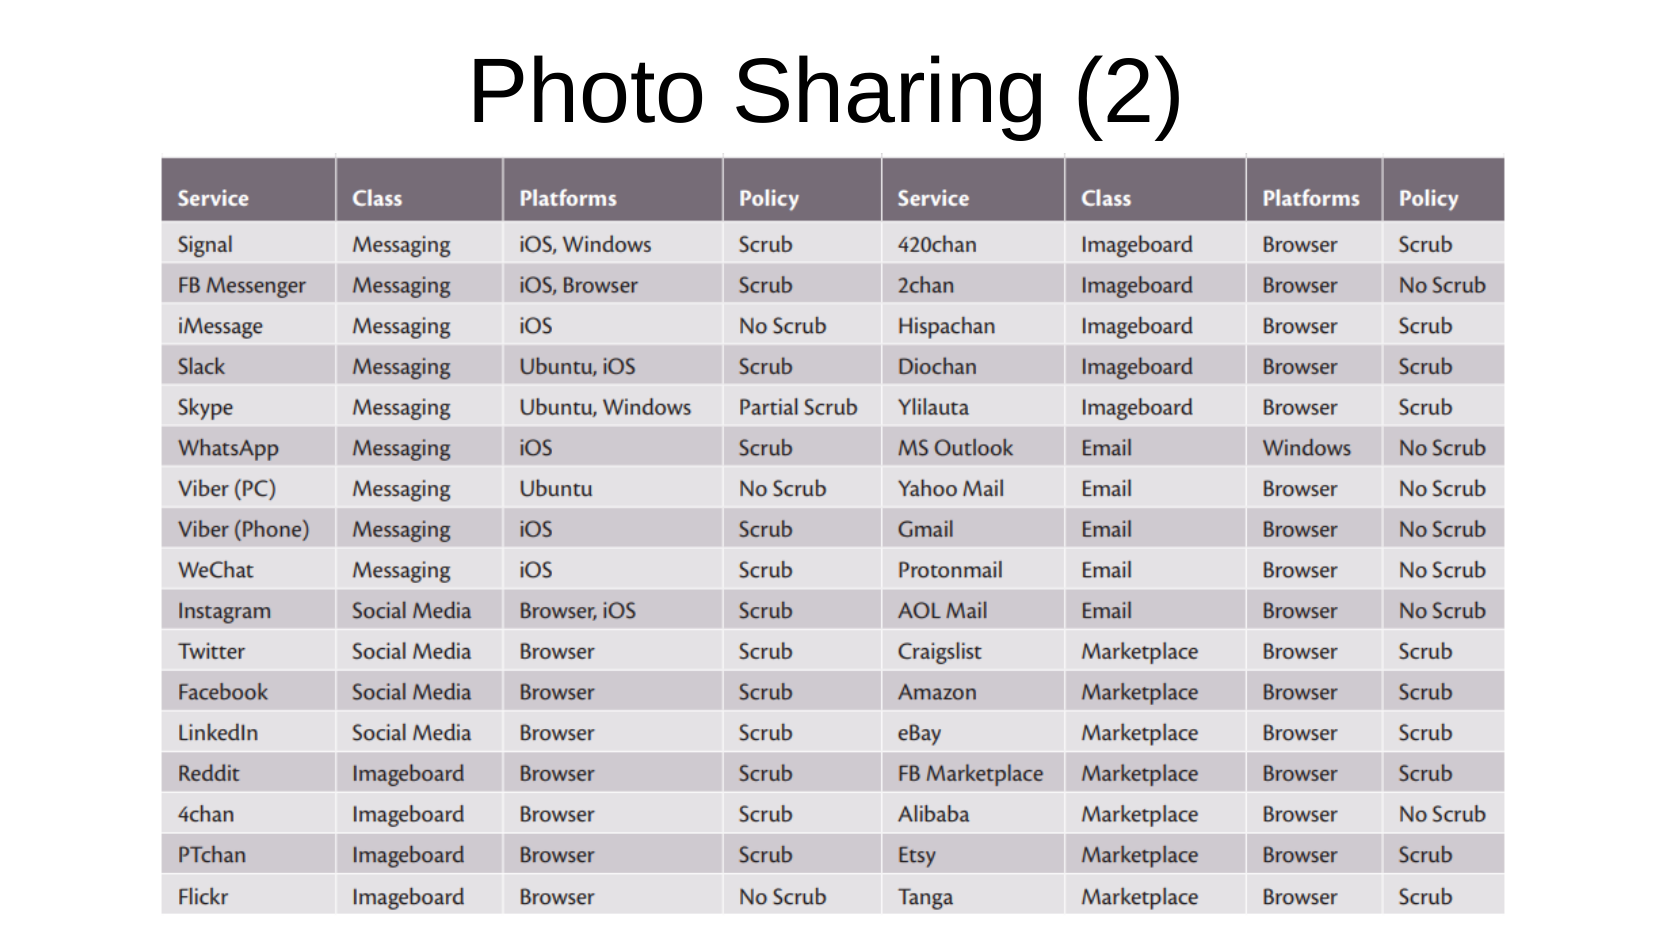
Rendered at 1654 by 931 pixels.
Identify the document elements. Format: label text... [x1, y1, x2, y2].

title Photo Sharing (2) [82, 13, 1571, 169]
picture [94, 169, 1571, 922]
